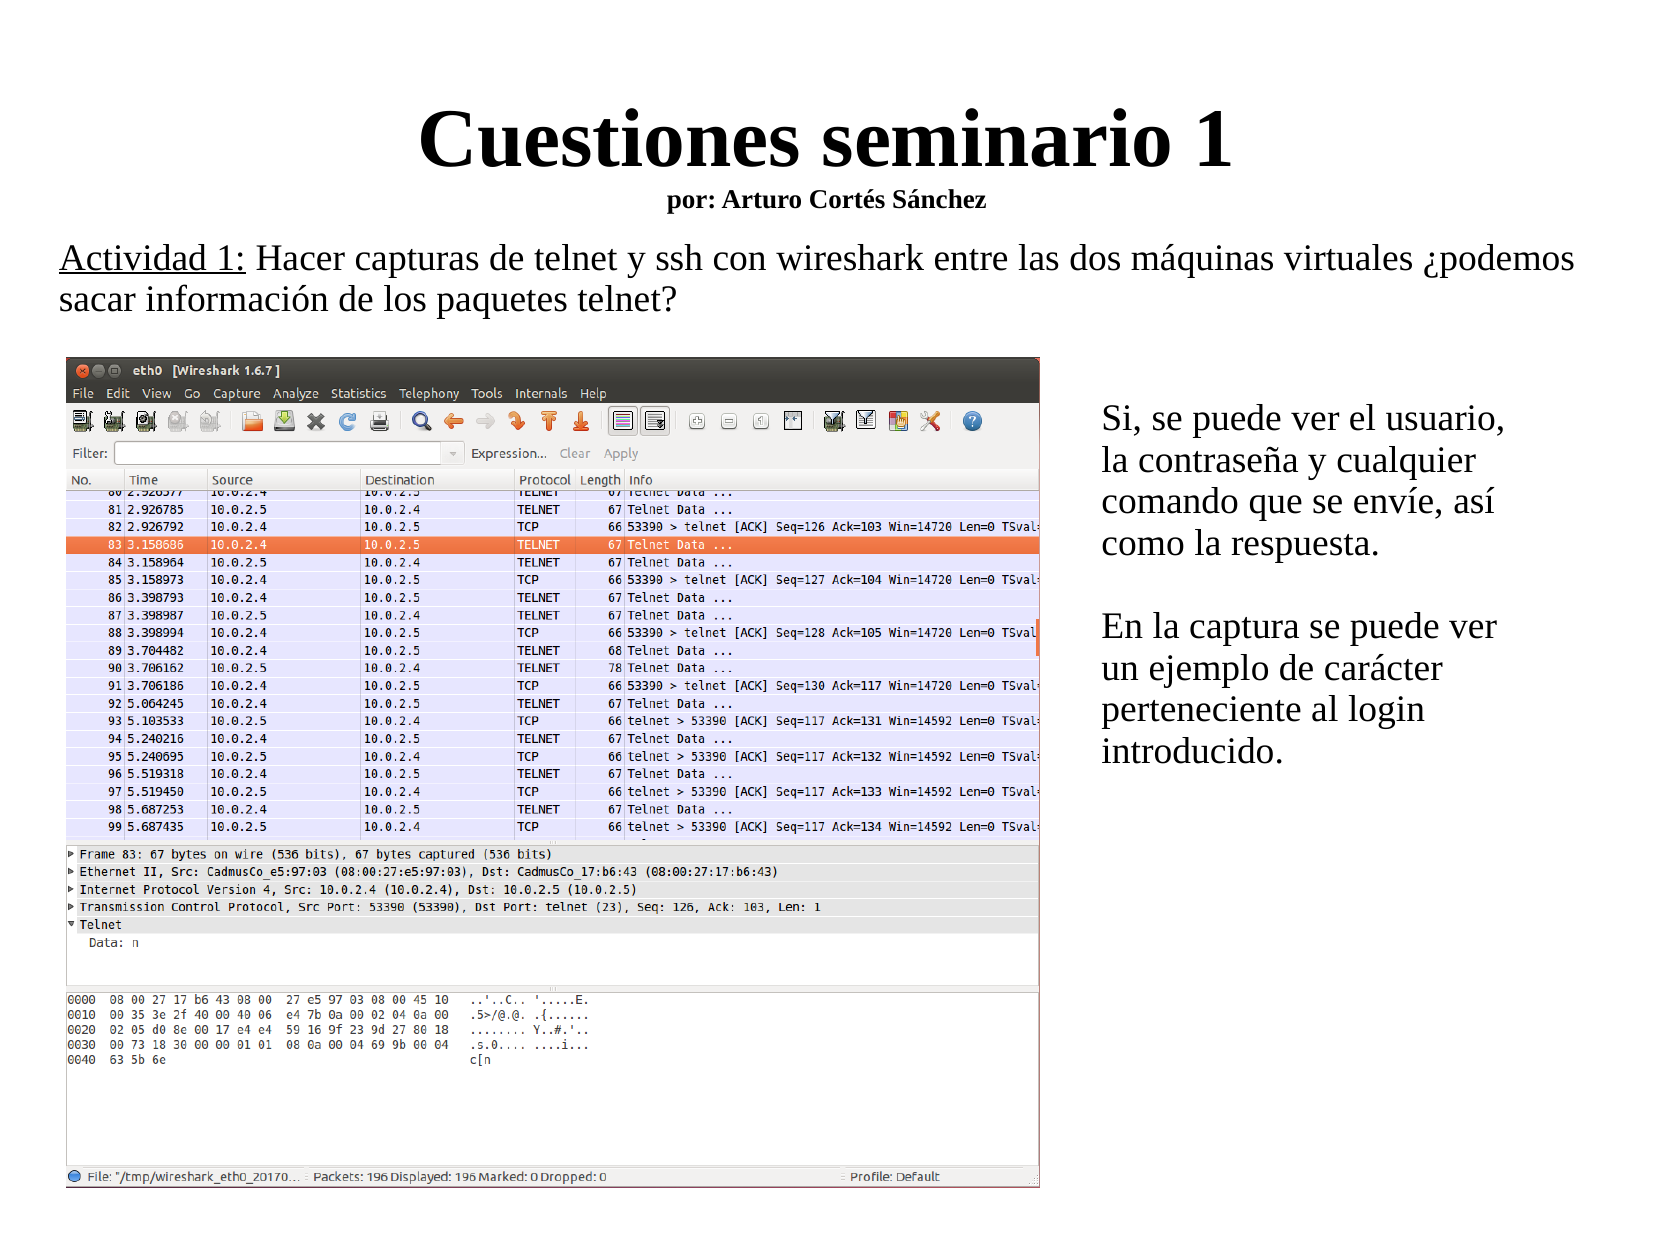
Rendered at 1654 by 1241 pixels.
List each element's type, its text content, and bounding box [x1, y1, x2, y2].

text_box Si, se puede ver el usuario, la contraseña y cualquier comando que se envíe, así como la respuesta. En la captura se puede ver un ejemplo de carácter perteneciente al login introducido. [1086, 389, 1548, 804]
subtitle Actividad 1: Hacer capturas de telnet y ssh con wireshark entre las dos máquinas virtuales ¿podemos sacar información de los paquetes telnet? [59, 177, 1630, 438]
picture [66, 357, 1040, 1188]
title Cuestiones seminario 1 por: Arturo Cortés Sánchez [82, 49, 1571, 177]
